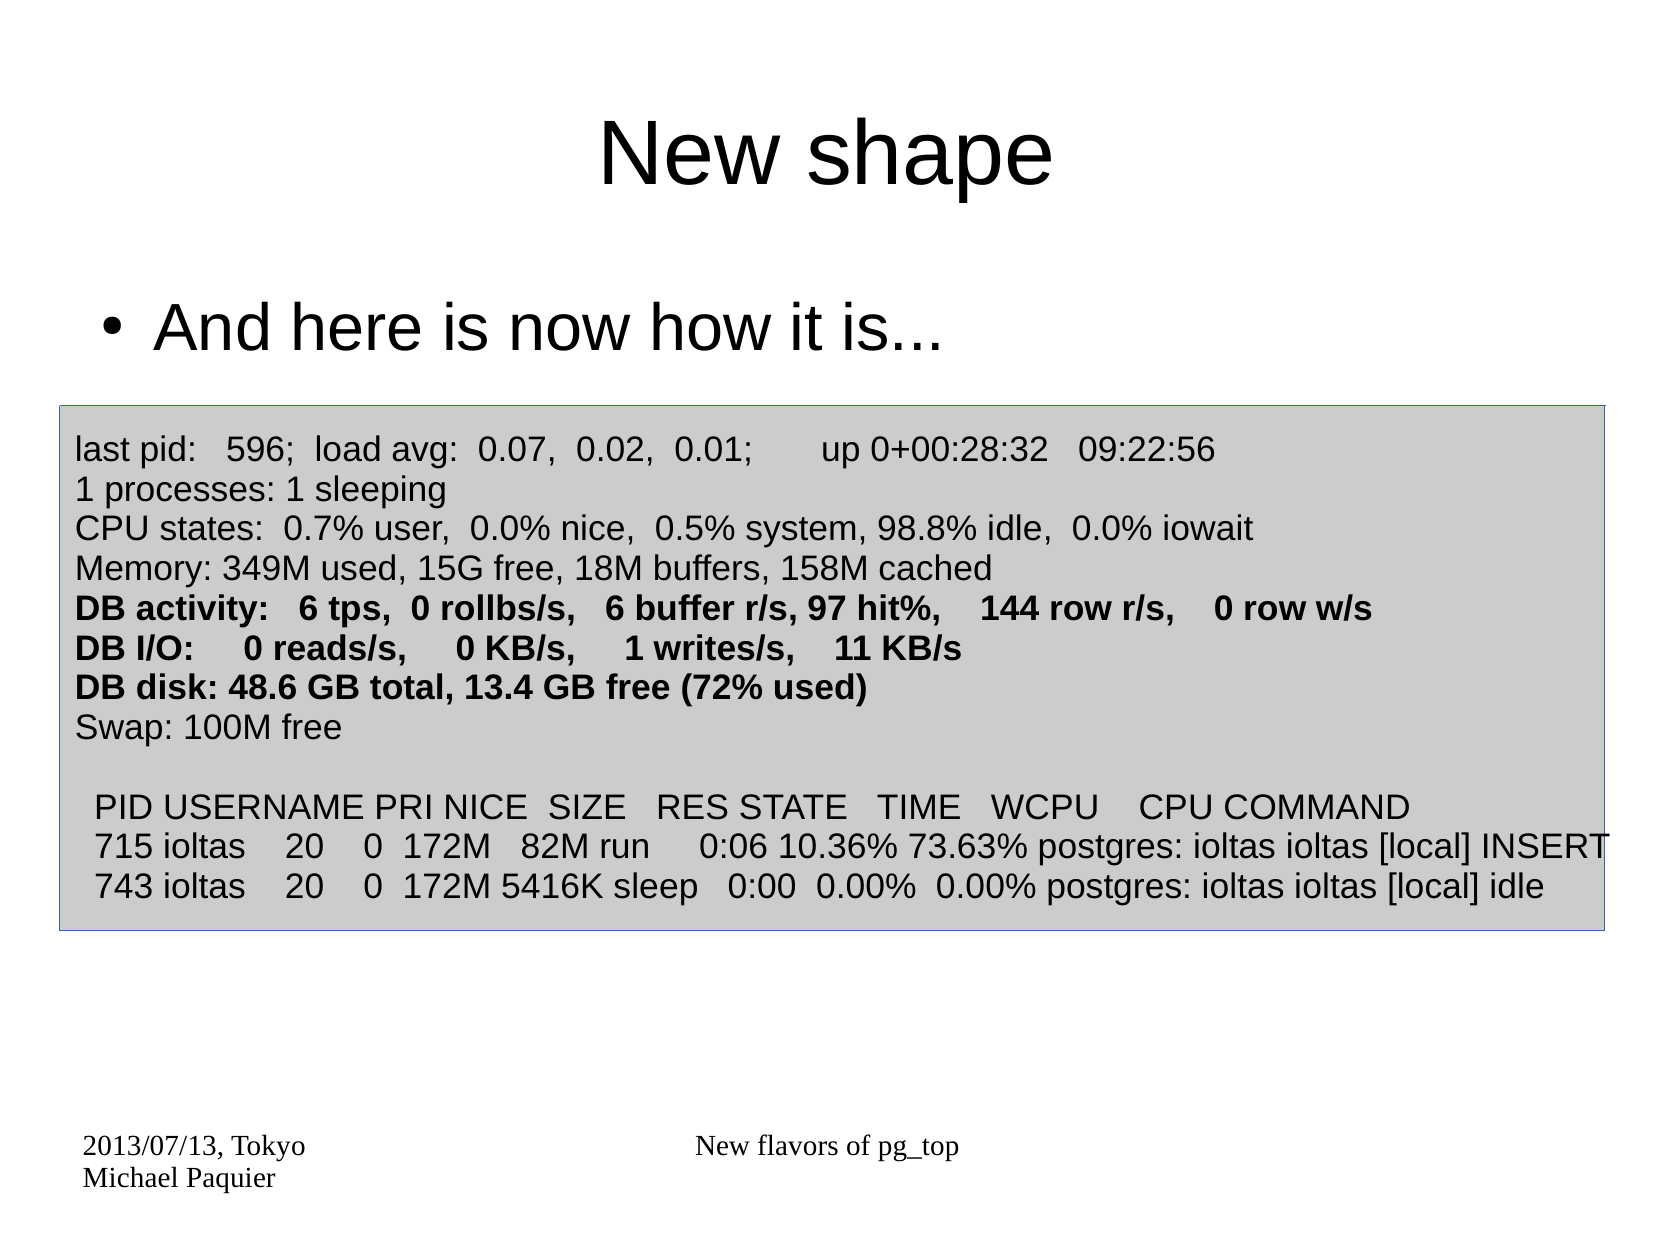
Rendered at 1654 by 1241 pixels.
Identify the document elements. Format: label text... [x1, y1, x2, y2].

text_box last pid: 596; load avg: 0.07, 0.02, 0.01; up 0+00:28:32 09:22:56 1 processes: 1 sleeping CPU states: 0.7% user, 0.0% nice, 0.5% system, 98.8% idle, 0.0% iowait Memory: 349M used, 15G free, 18M buffers, 158M cached DB activity: 6 tps, 0 rollbs/s, 6 buffer r/s, 97 hit%, 144 row r/s, 0 row w/s DB I/O: 0 reads/s, 0 KB/s, 1 writes/s, 11 KB/s DB disk: 48.6 GB total, 13.4 GB free (72% used) Swap: 100M free PID USERNAME PRI NICE SIZE RES STATE TIME WCPU CPU COMMAND 715 ioltas 20 0 172M 82M run 0:06 10.36% 73.63% postgres: ioltas ioltas [local] INSERT 743 ioltas 20 0 172M 5416K sleep 0:00 0.00% 0.00% postgres: ioltas ioltas [local] idle [59, 405, 1606, 931]
list And here is now how it is... [82, 290, 1571, 405]
title New shape [82, 49, 1571, 257]
